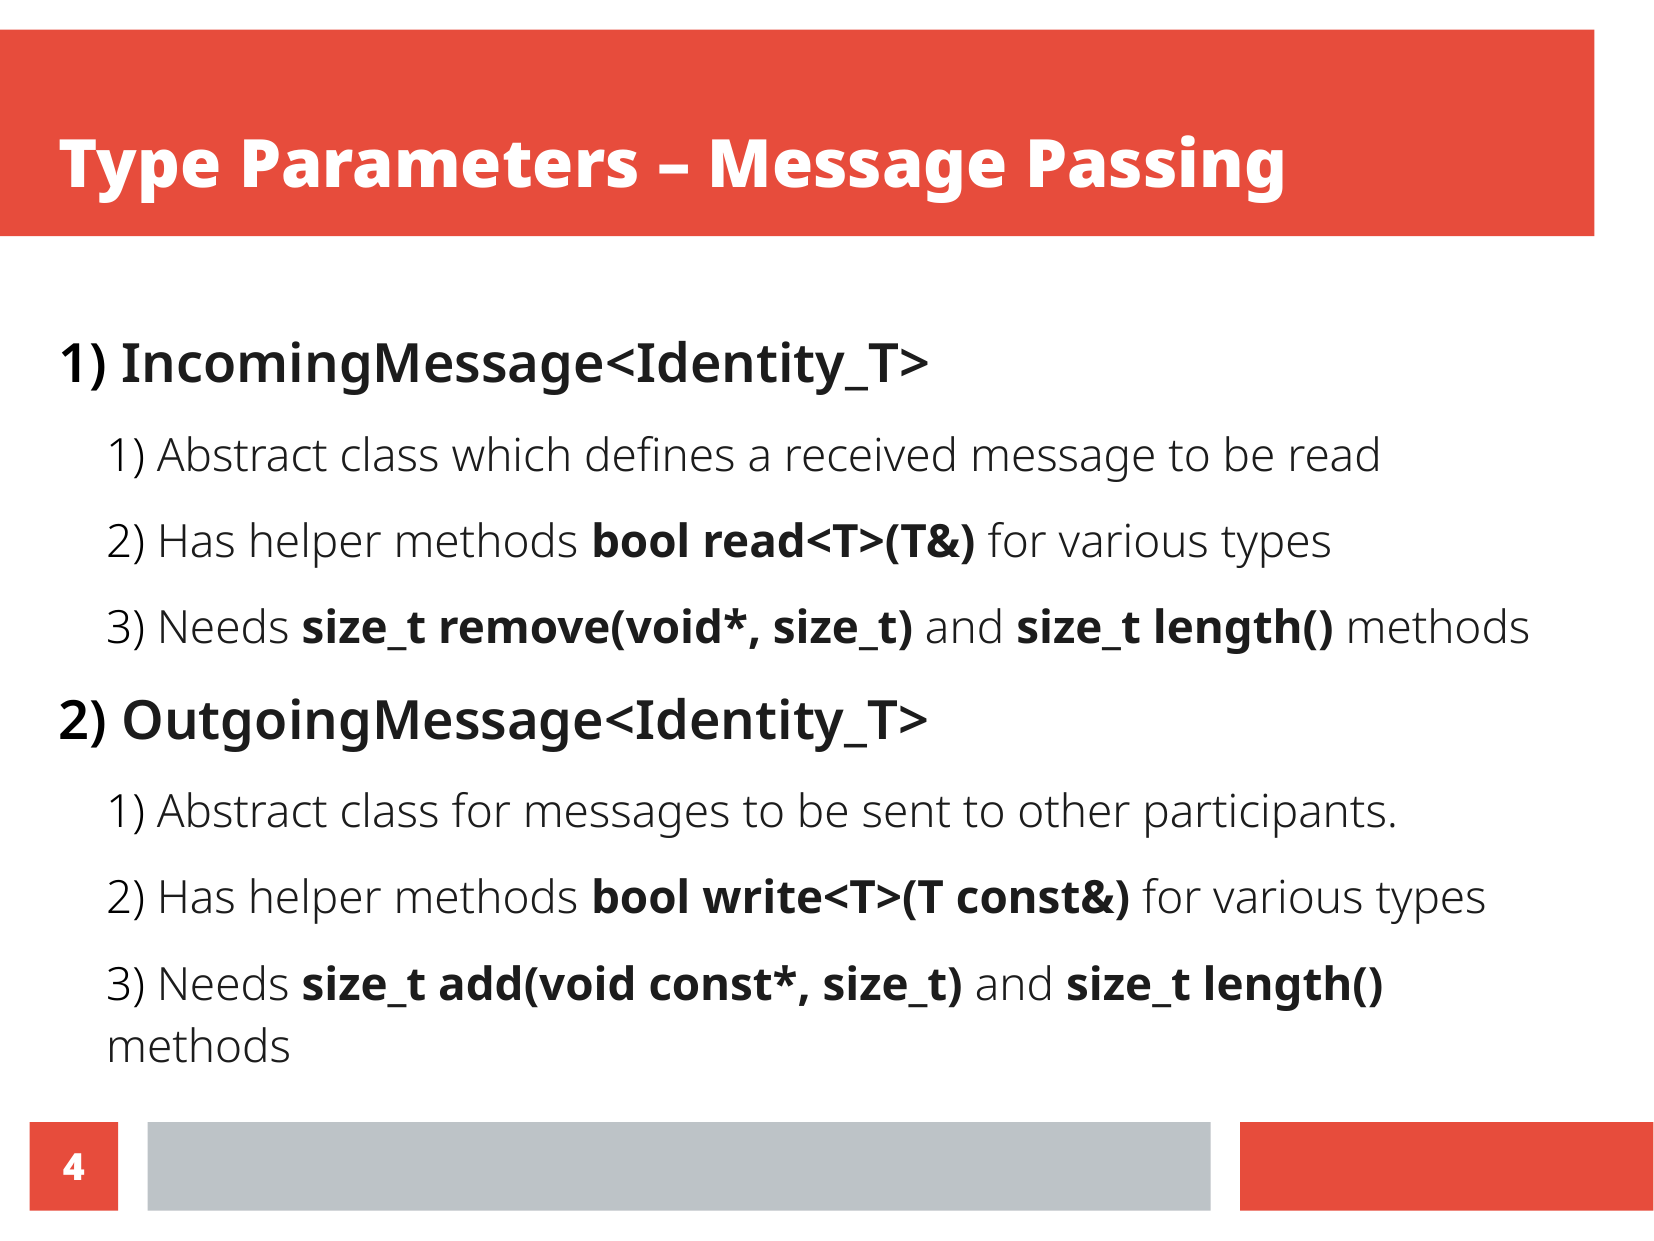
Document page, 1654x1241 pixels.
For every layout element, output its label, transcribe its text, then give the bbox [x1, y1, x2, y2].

list IncomingMessage<Identity_T> Abstract class which defines a received message to be read Has helper methods bool read<T>(T&) for various types Needs size_t remove(void*, size_t) and size_t length() methods OutgoingMessage<Identity_T> Abstract class for messages to be sent to other participants. Has helper methods bool write<T>(T const&) for various types Needs size_t add(void const*, size_t) and size_t length() methods [59, 324, 1565, 1093]
title Type Parameters – Message Passing [59, 59, 1595, 207]
